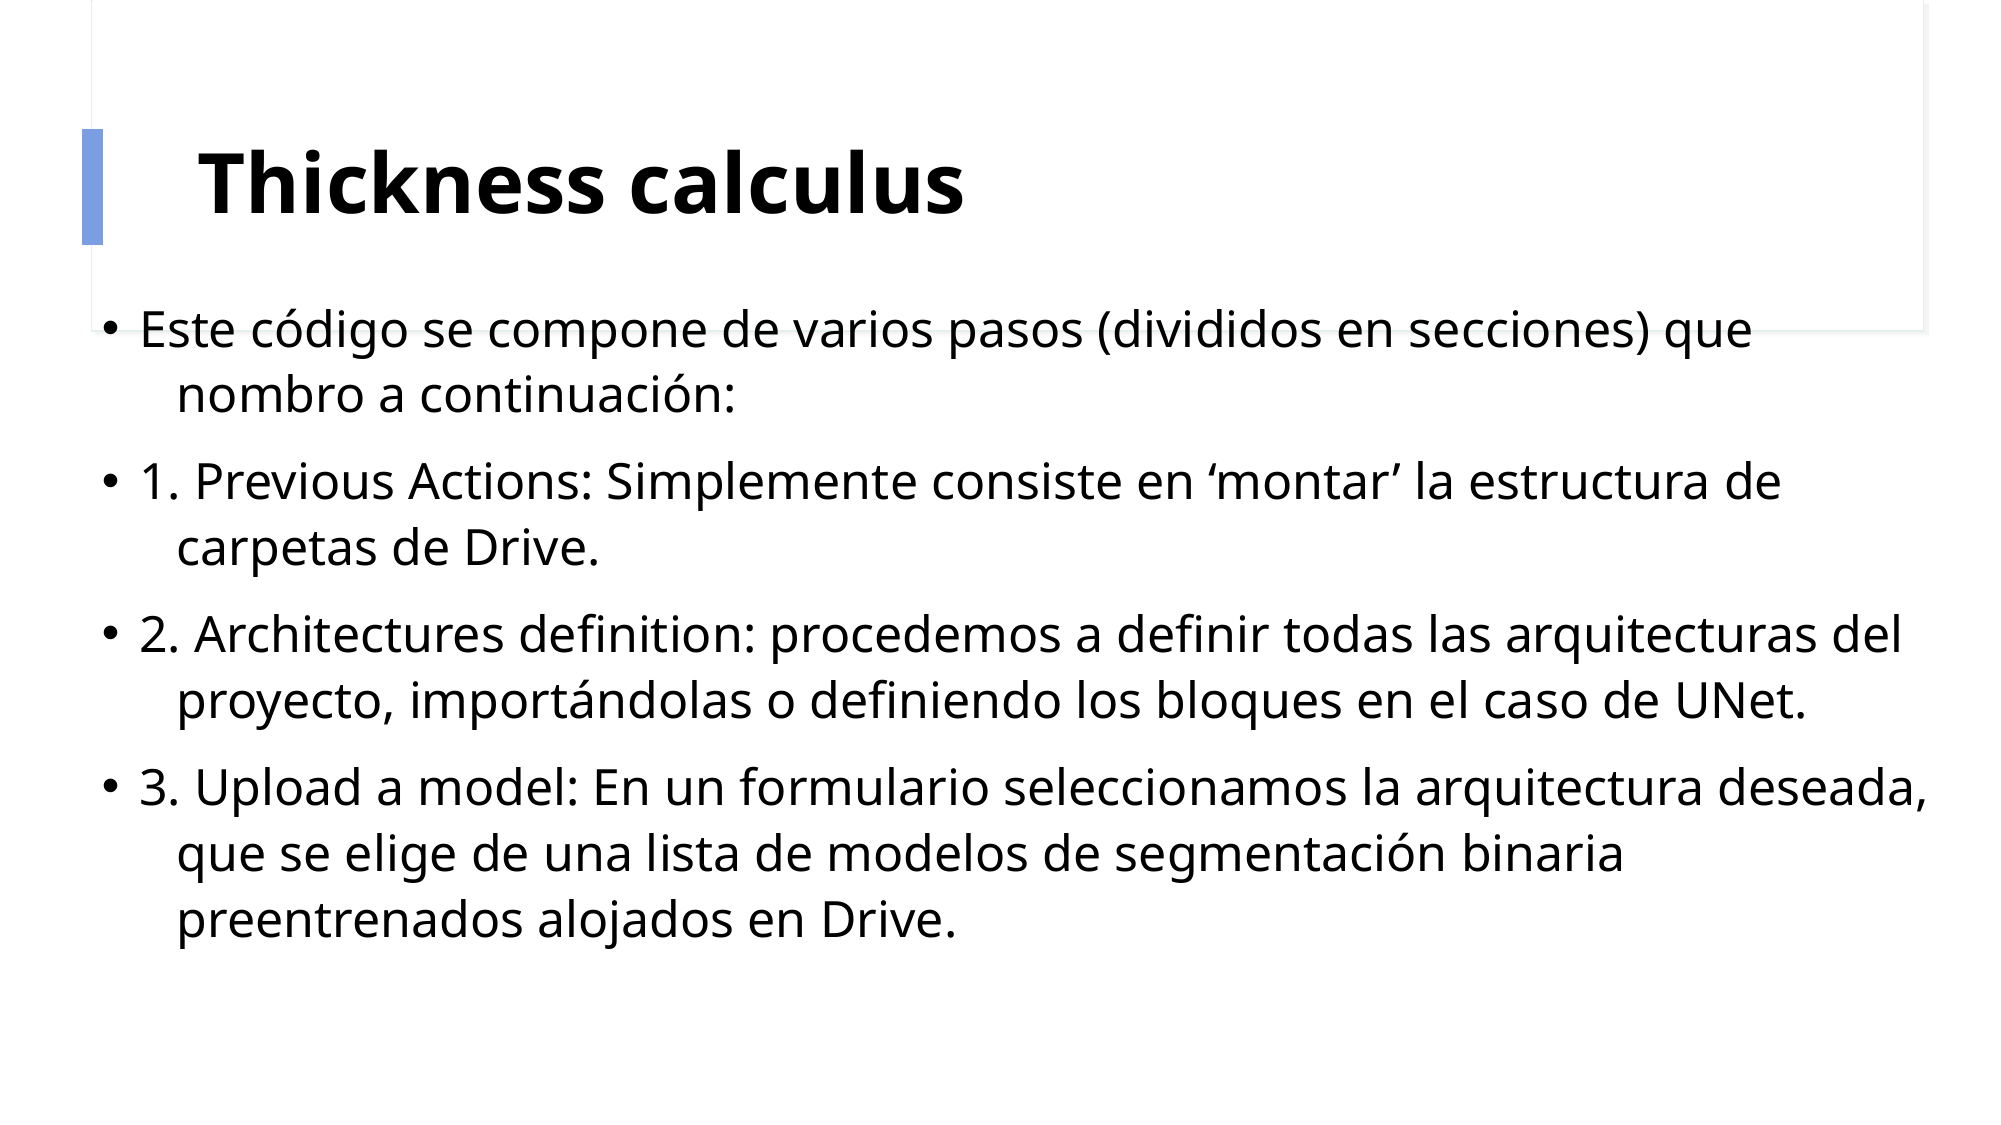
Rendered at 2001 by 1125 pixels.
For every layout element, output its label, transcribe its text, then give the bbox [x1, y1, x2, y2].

title Thickness calculus [183, 90, 1852, 283]
list Este código se compone de varios pasos (divididos en secciones) que nombro a continuación: 1. Previous Actions: Simplemente consiste en ‘montar’ la estructura de carpetas de Drive. 2. Architectures definition: procedemos a definir todas las arquitecturas del proyecto, importándolas o definiendo los bloques en el caso de UNet. 3. Upload a model: En un formulario seleccionamos la arquitectura deseada, que se elige de una lista de modelos de segmentación binaria preentrenados alojados en Drive. [86, 283, 1953, 1125]
